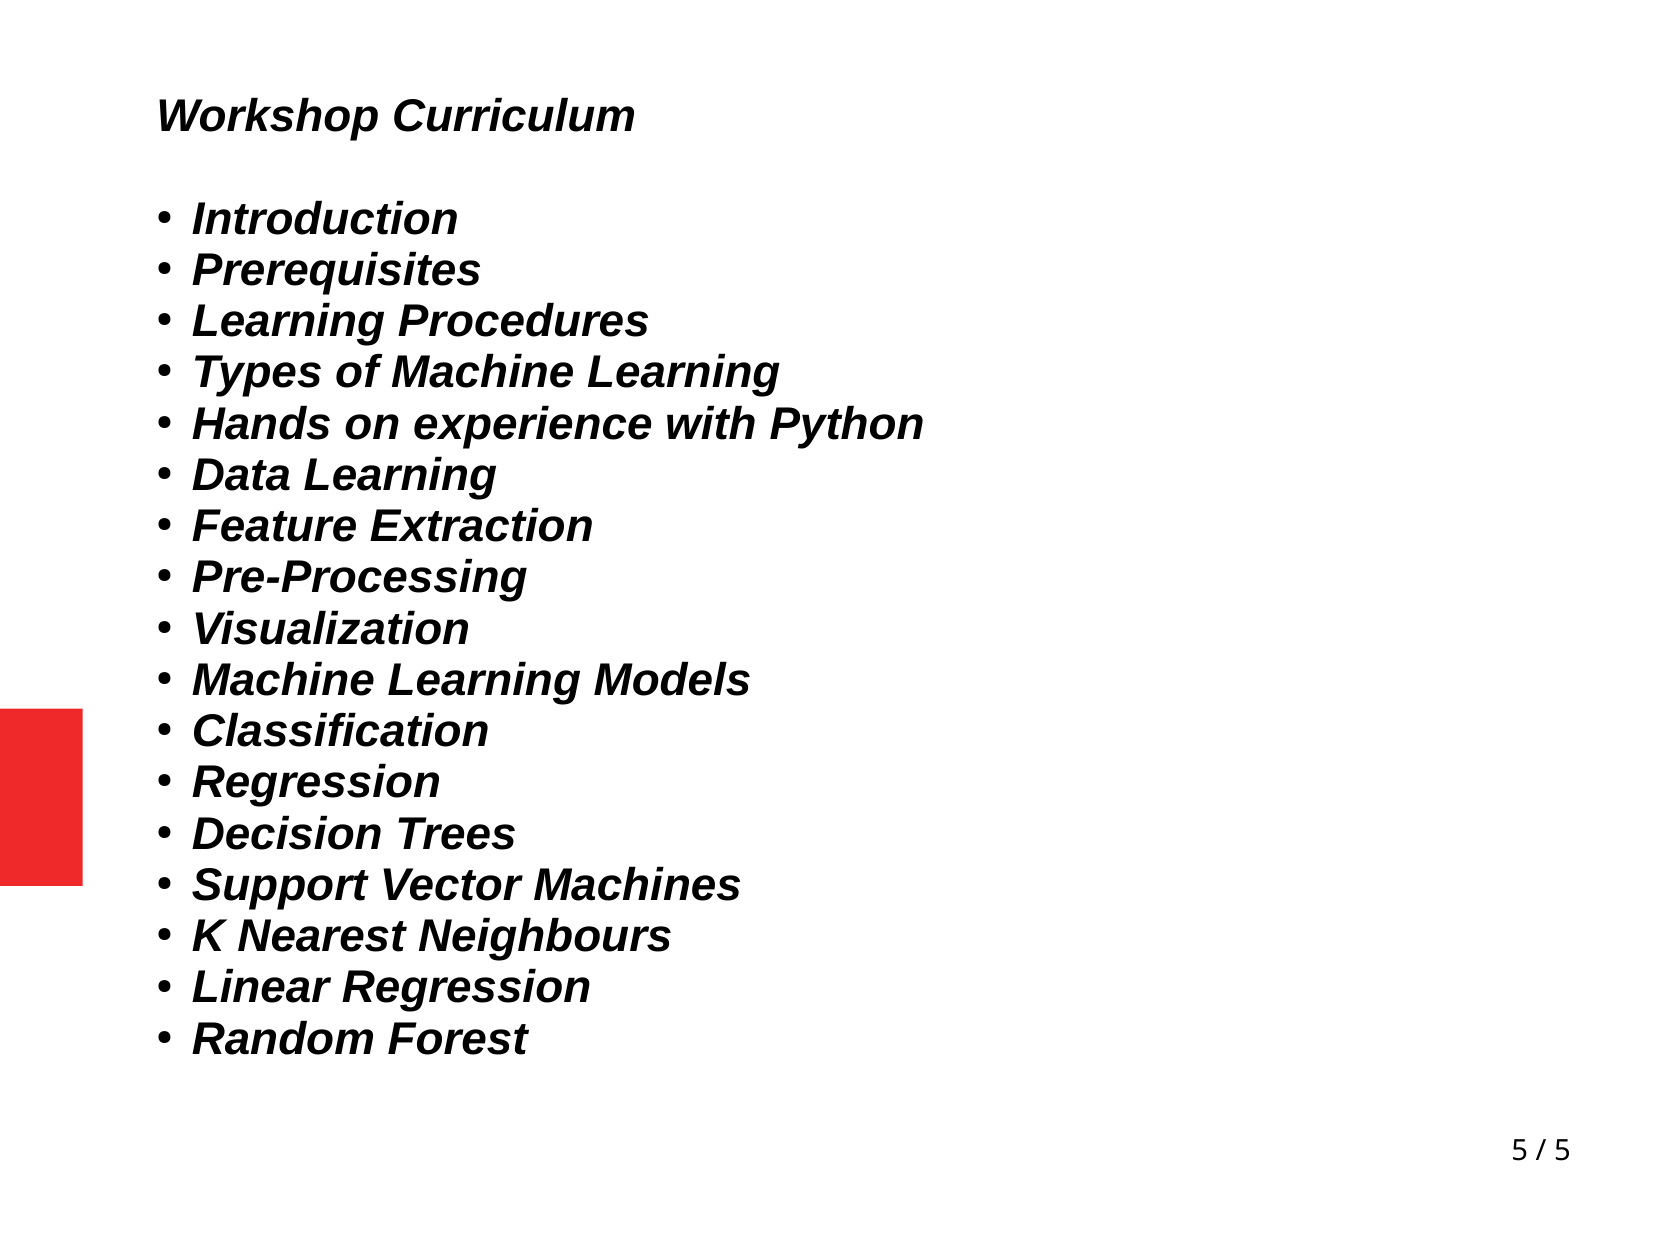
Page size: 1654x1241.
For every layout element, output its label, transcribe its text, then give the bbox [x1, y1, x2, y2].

text_box Workshop Curriculum Introduction Prerequisites Learning Procedures Types of Machine Learning Hands on experience with Python Data Learning Feature Extraction Pre-Processing Visualization Machine Learning Models Classification Regression Decision Trees Support Vector Machines K Nearest Neighbours Linear Regression Random Forest [141, 82, 1607, 1072]
